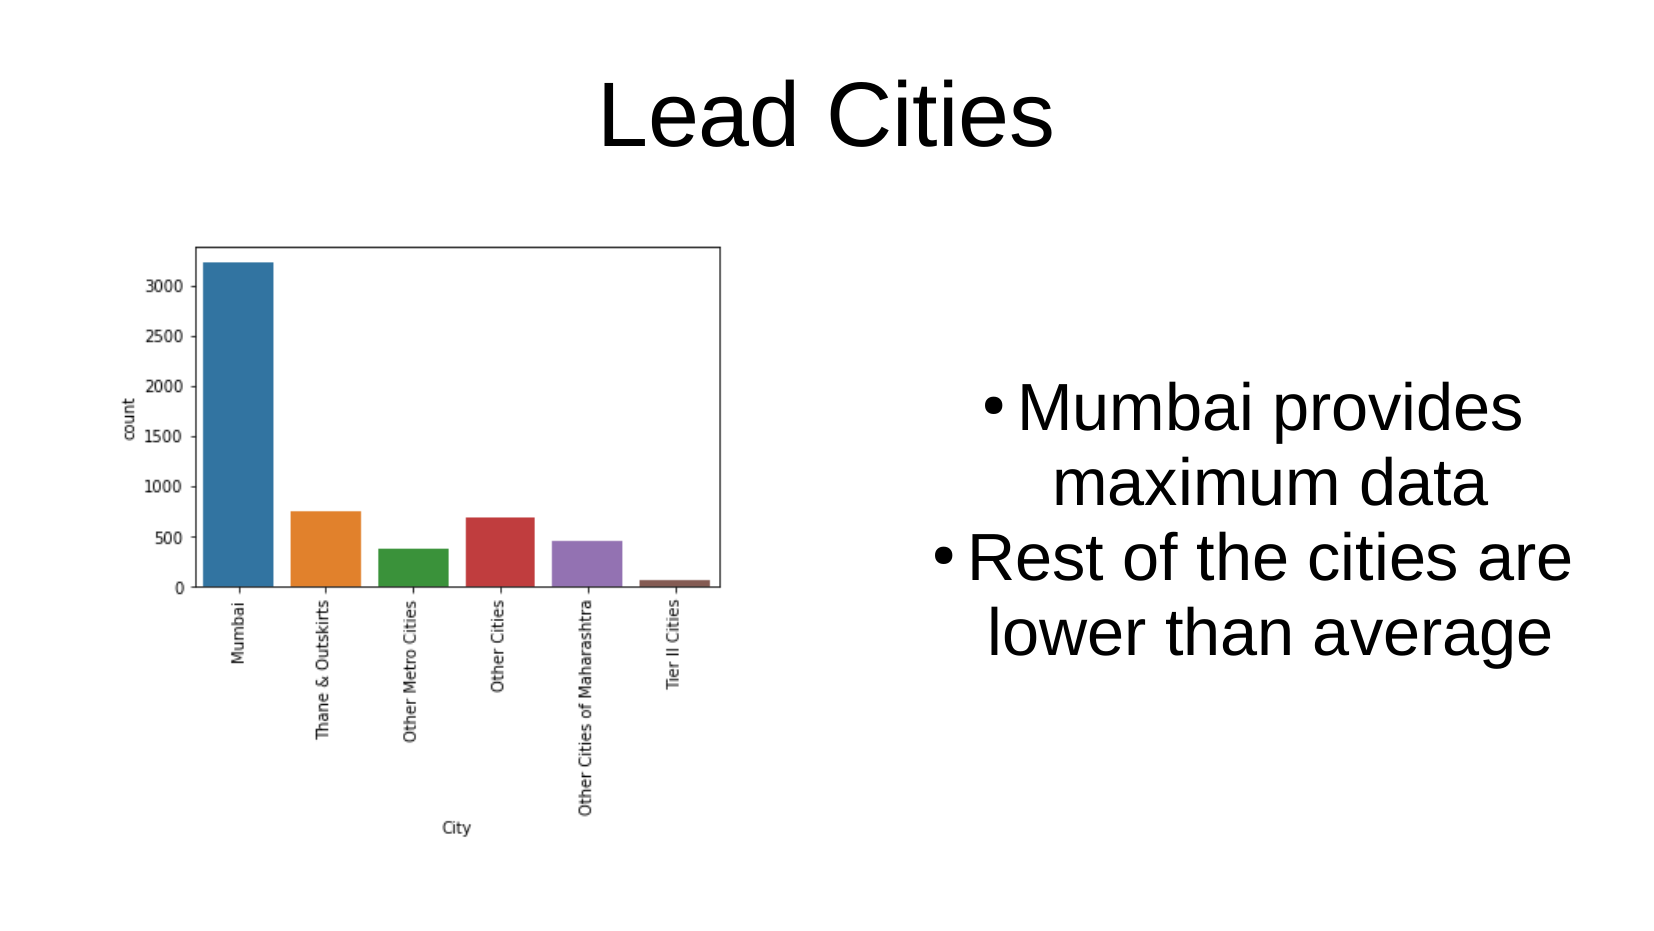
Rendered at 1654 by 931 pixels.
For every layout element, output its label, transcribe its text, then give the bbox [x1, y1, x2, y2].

title Lead Cities [82, 37, 1571, 193]
subtitle Mumbai provides maximum data Rest of the cities are lower than average [900, 250, 1607, 790]
picture [111, 236, 729, 848]
